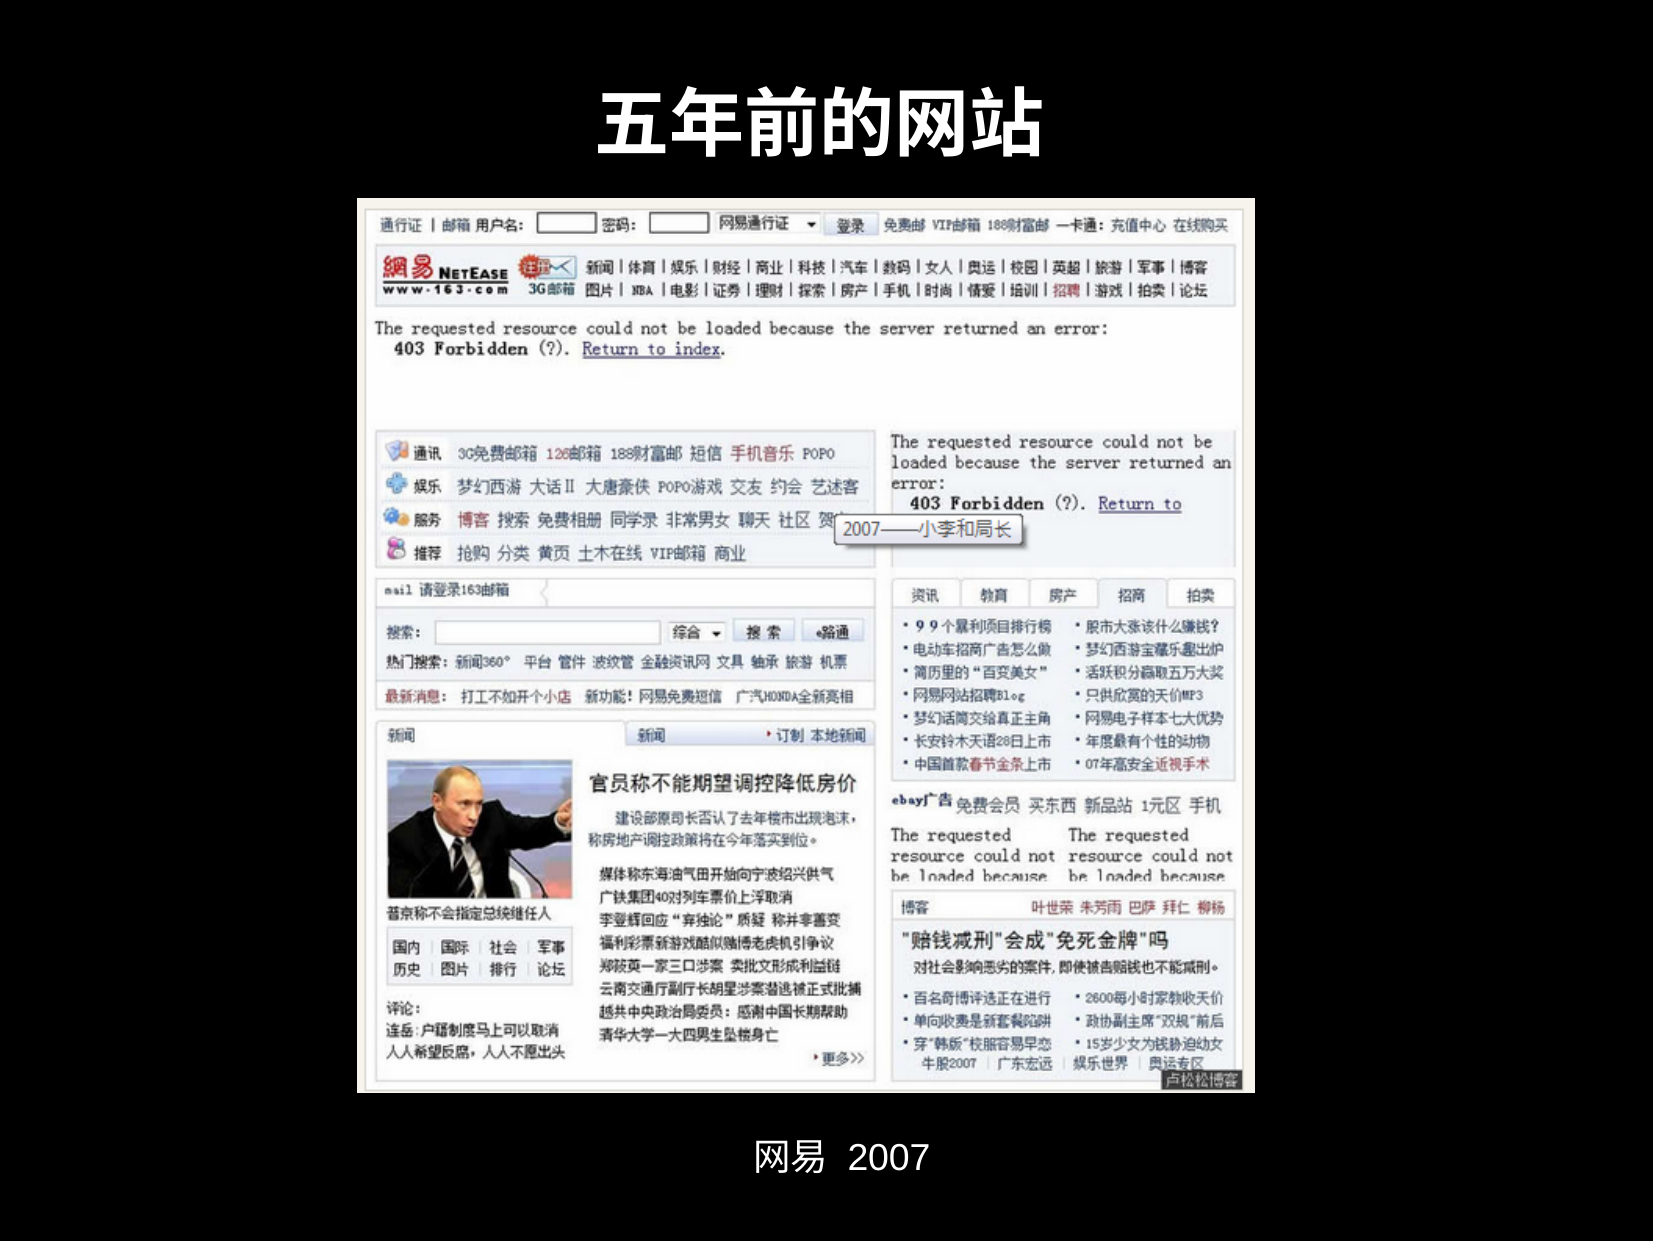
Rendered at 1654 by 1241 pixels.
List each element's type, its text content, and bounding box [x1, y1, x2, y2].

text_box 网易 2007 [738, 1119, 946, 1176]
text_box 五年前的网站 [106, 56, 1533, 171]
picture [357, 198, 1255, 1093]
